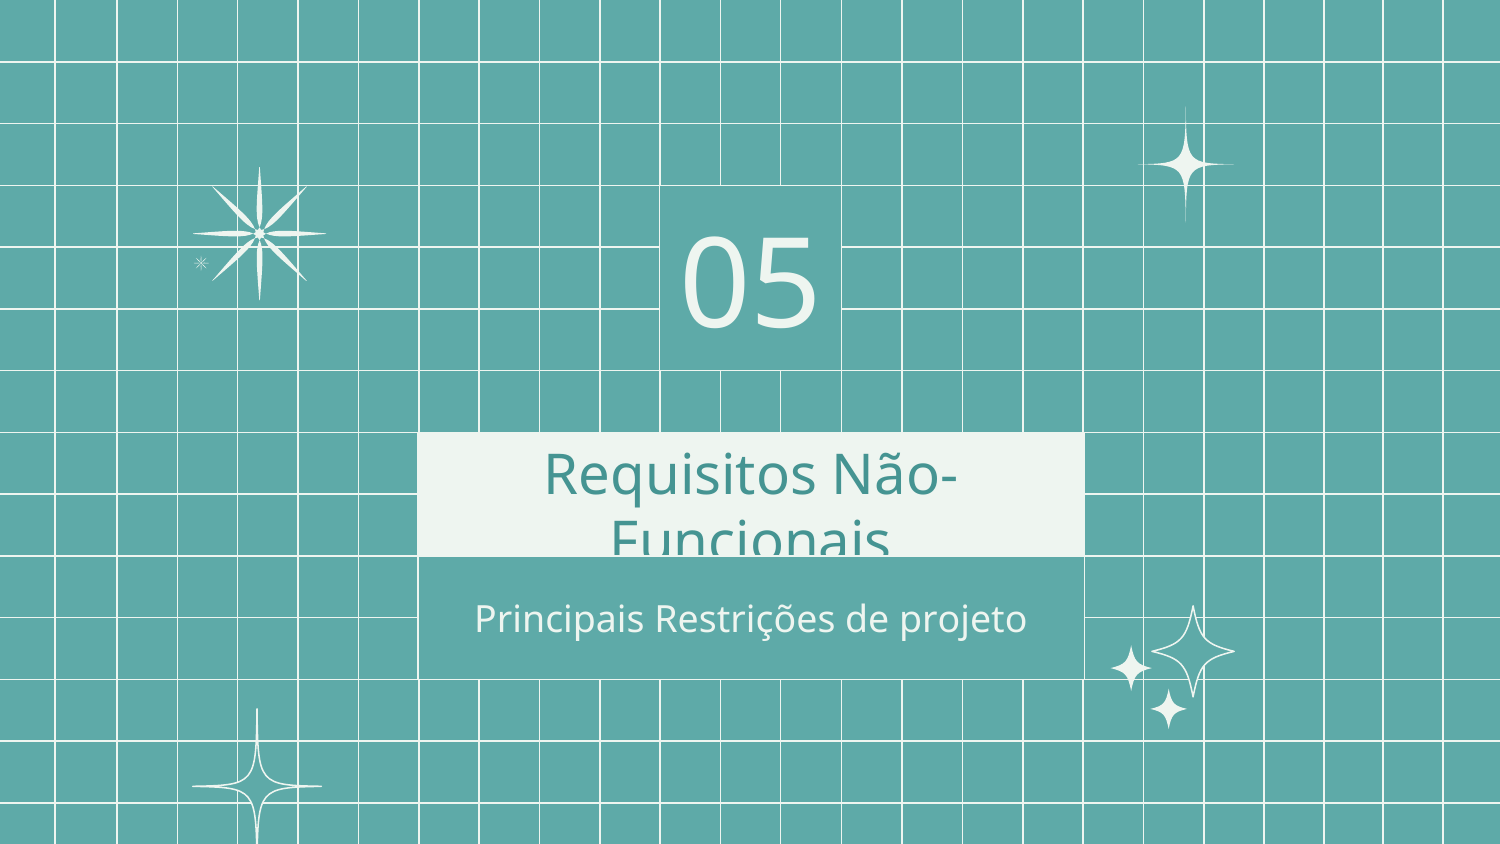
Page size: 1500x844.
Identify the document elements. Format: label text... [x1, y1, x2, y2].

text_box [193, 167, 327, 301]
title Requisitos Não-Funcionais [417, 432, 1085, 555]
text_box [1137, 106, 1235, 223]
text_box [1151, 605, 1235, 697]
text_box [1150, 688, 1188, 730]
subtitle Principais Restrições de projeto [417, 556, 1085, 680]
title 05 [659, 185, 842, 371]
text_box [1110, 645, 1152, 692]
text_box [193, 255, 209, 271]
